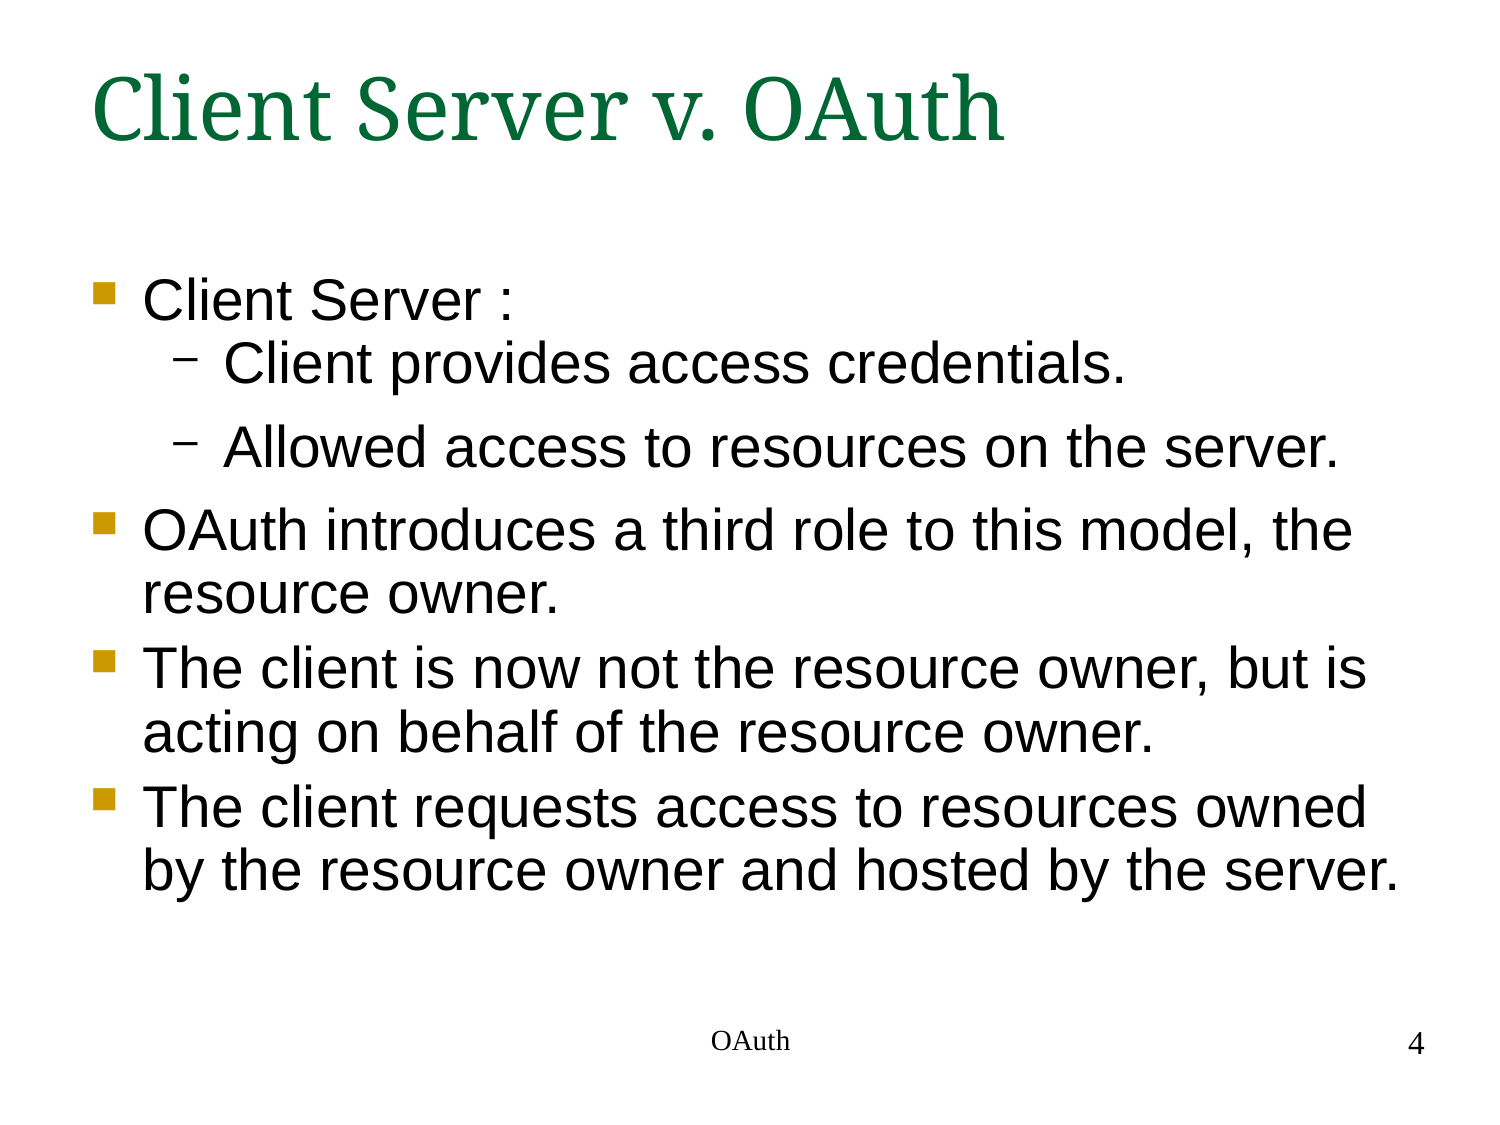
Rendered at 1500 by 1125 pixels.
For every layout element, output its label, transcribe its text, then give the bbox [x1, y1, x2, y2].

list Client Server : Client provides access credentials. Allowed access to resources on the server. OAuth introduces a third role to this model, the resource owner. The client is now not the resource owner, but is acting on behalf of the resource owner. The client requests access to resources owned by the resource owner and hosted by the server. [75, 262, 1425, 1006]
title Client Server v. OAuth [75, 45, 1425, 233]
